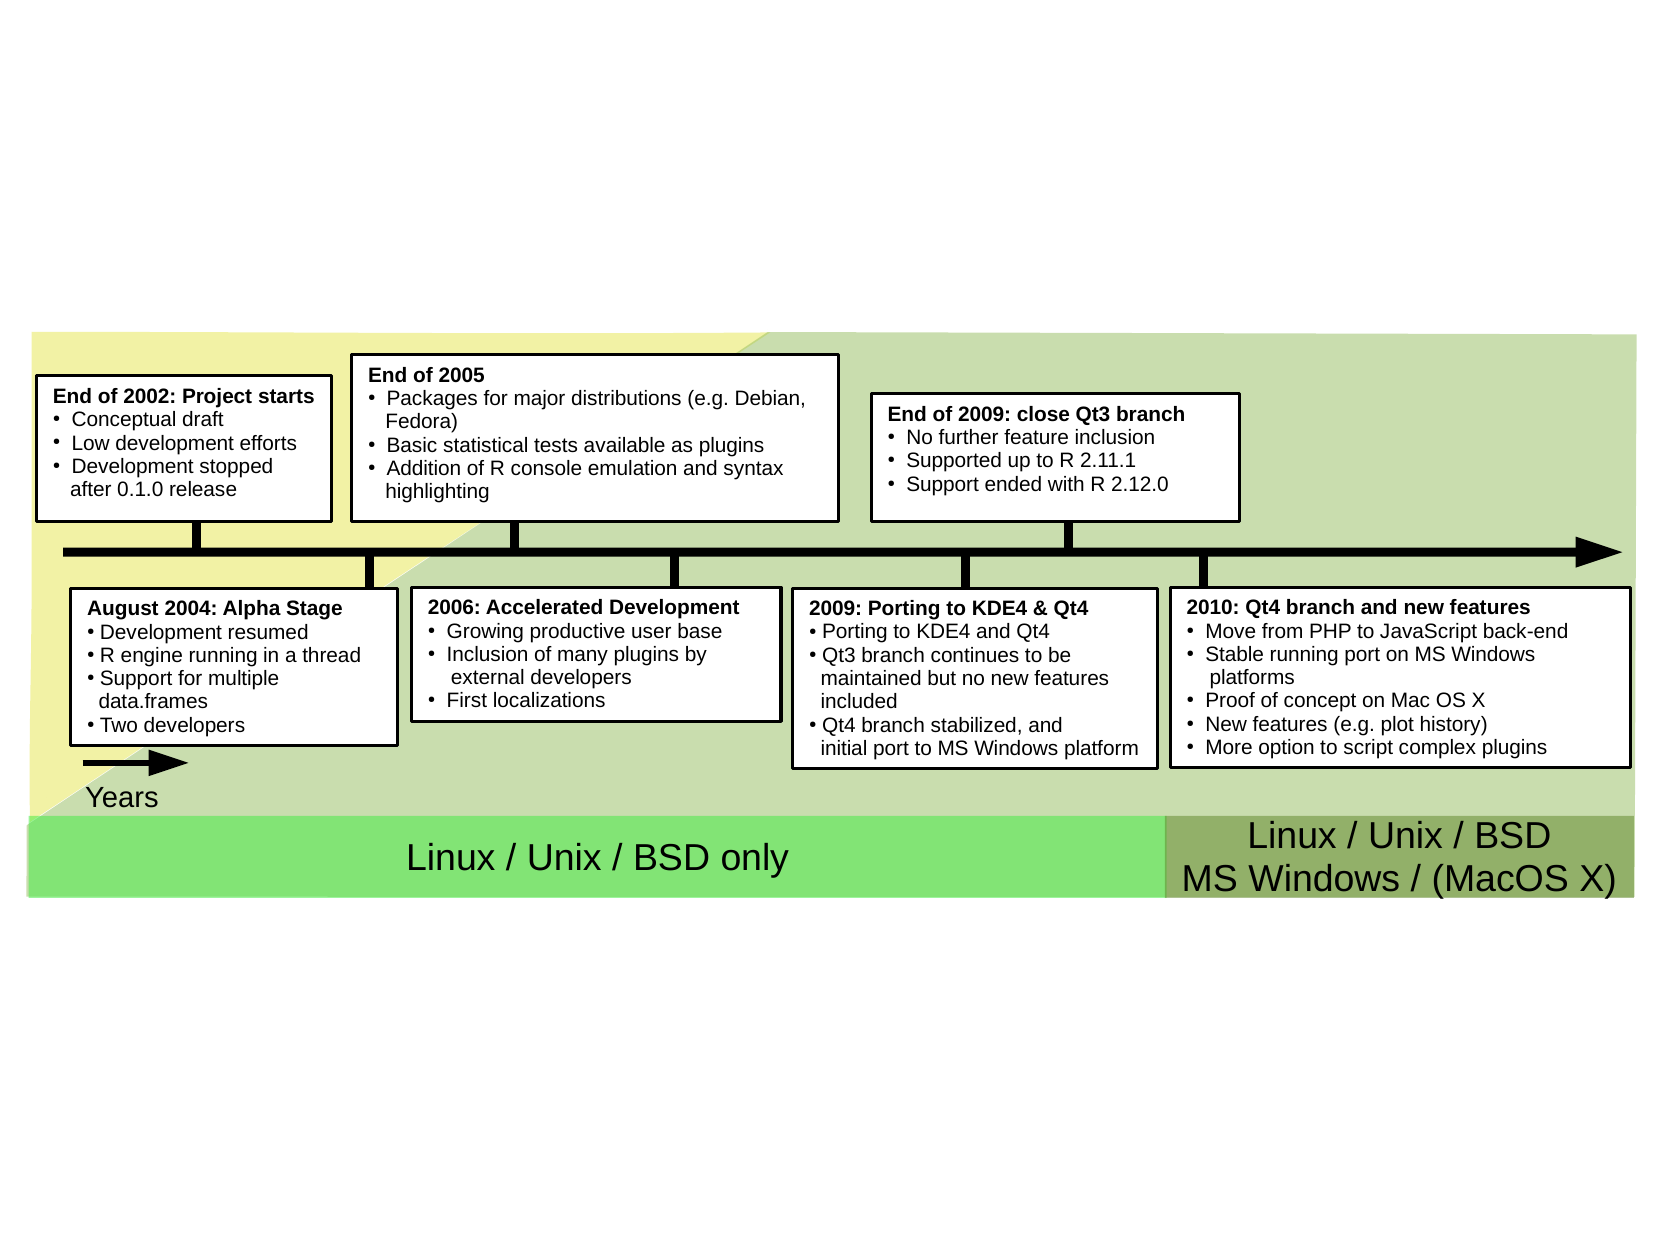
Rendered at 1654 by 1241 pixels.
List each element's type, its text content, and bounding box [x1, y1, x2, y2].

text_box End of 2009: close Qt3 branch No further feature inclusion Supported up to R 2.11.1 Support ended with R 2.12.0 [871, 393, 1240, 522]
text_box 2006: Accelerated Development Growing productive user base Inclusion of many plugins by external developers First localizations [411, 587, 782, 722]
text_box End of 2005 Packages for major distributions (e.g. Debian, Fedora) Basic statistical tests available as plugins Addition of R console emulation and syntax highlighting [351, 354, 839, 522]
text_box End of 2002: Project starts Conceptual draft Low development efforts Development stopped after 0.1.0 release [36, 375, 332, 522]
text_box Linux / Unix / BSD MS Windows / (MacOS X) [1164, 815, 1634, 898]
text_box 2010: Qt4 branch and new features Move from PHP to JavaScript back-end Stable running port on MS Windows platforms Proof of concept on Mac OS X New features (e.g. plot history) More option to script complex plugins [1170, 587, 1631, 768]
text_box August 2004: Alpha Stage Development resumed R engine running in a thread Support for multiple data.frames Two developers [70, 588, 398, 746]
text_box [29, 331, 1637, 897]
text_box Years [70, 773, 174, 815]
text_box 2009: Porting to KDE4 & Qt4 Porting to KDE4 and Qt4 Qt3 branch continues to be maintained but no new features included Qt4 branch stabilized, and initial port to MS Windows platform [792, 588, 1158, 769]
text_box Linux / Unix / BSD only [28, 815, 1164, 898]
